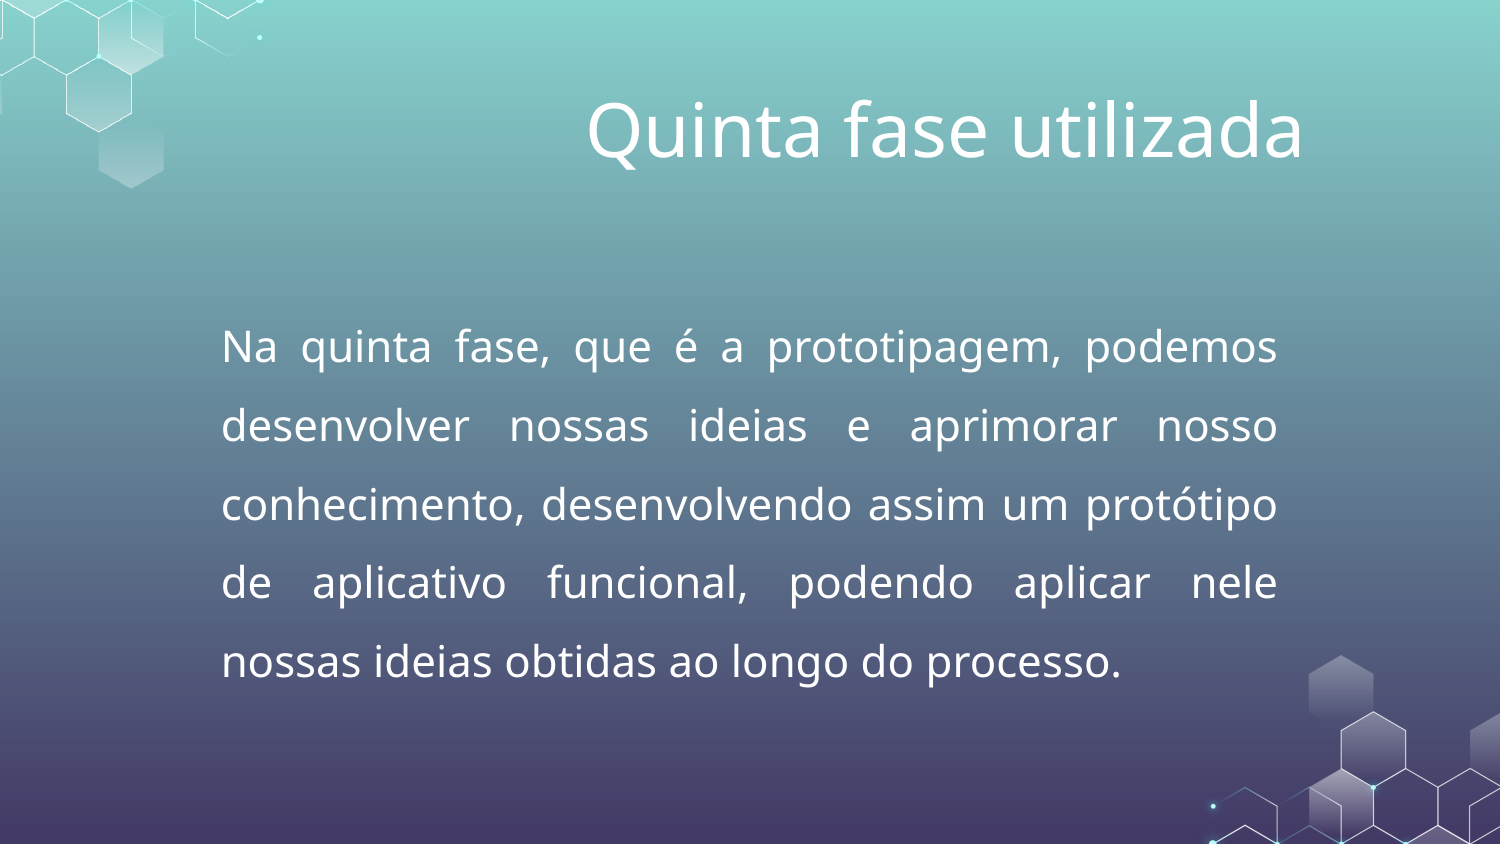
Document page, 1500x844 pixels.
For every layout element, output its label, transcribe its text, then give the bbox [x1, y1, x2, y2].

picture [1191, 656, 1500, 844]
picture [0, 0, 283, 189]
title Quinta fase utilizada [82, 72, 1426, 183]
subtitle Na quinta fase, que é a prototipagem, podemos desenvolver nossas ideias e aprimorar nosso conhecimento, desenvolvendo assim um protótipo de aplicativo funcional, podendo aplicar nele nossas ideias obtidas ao longo do processo. [205, 238, 1295, 771]
